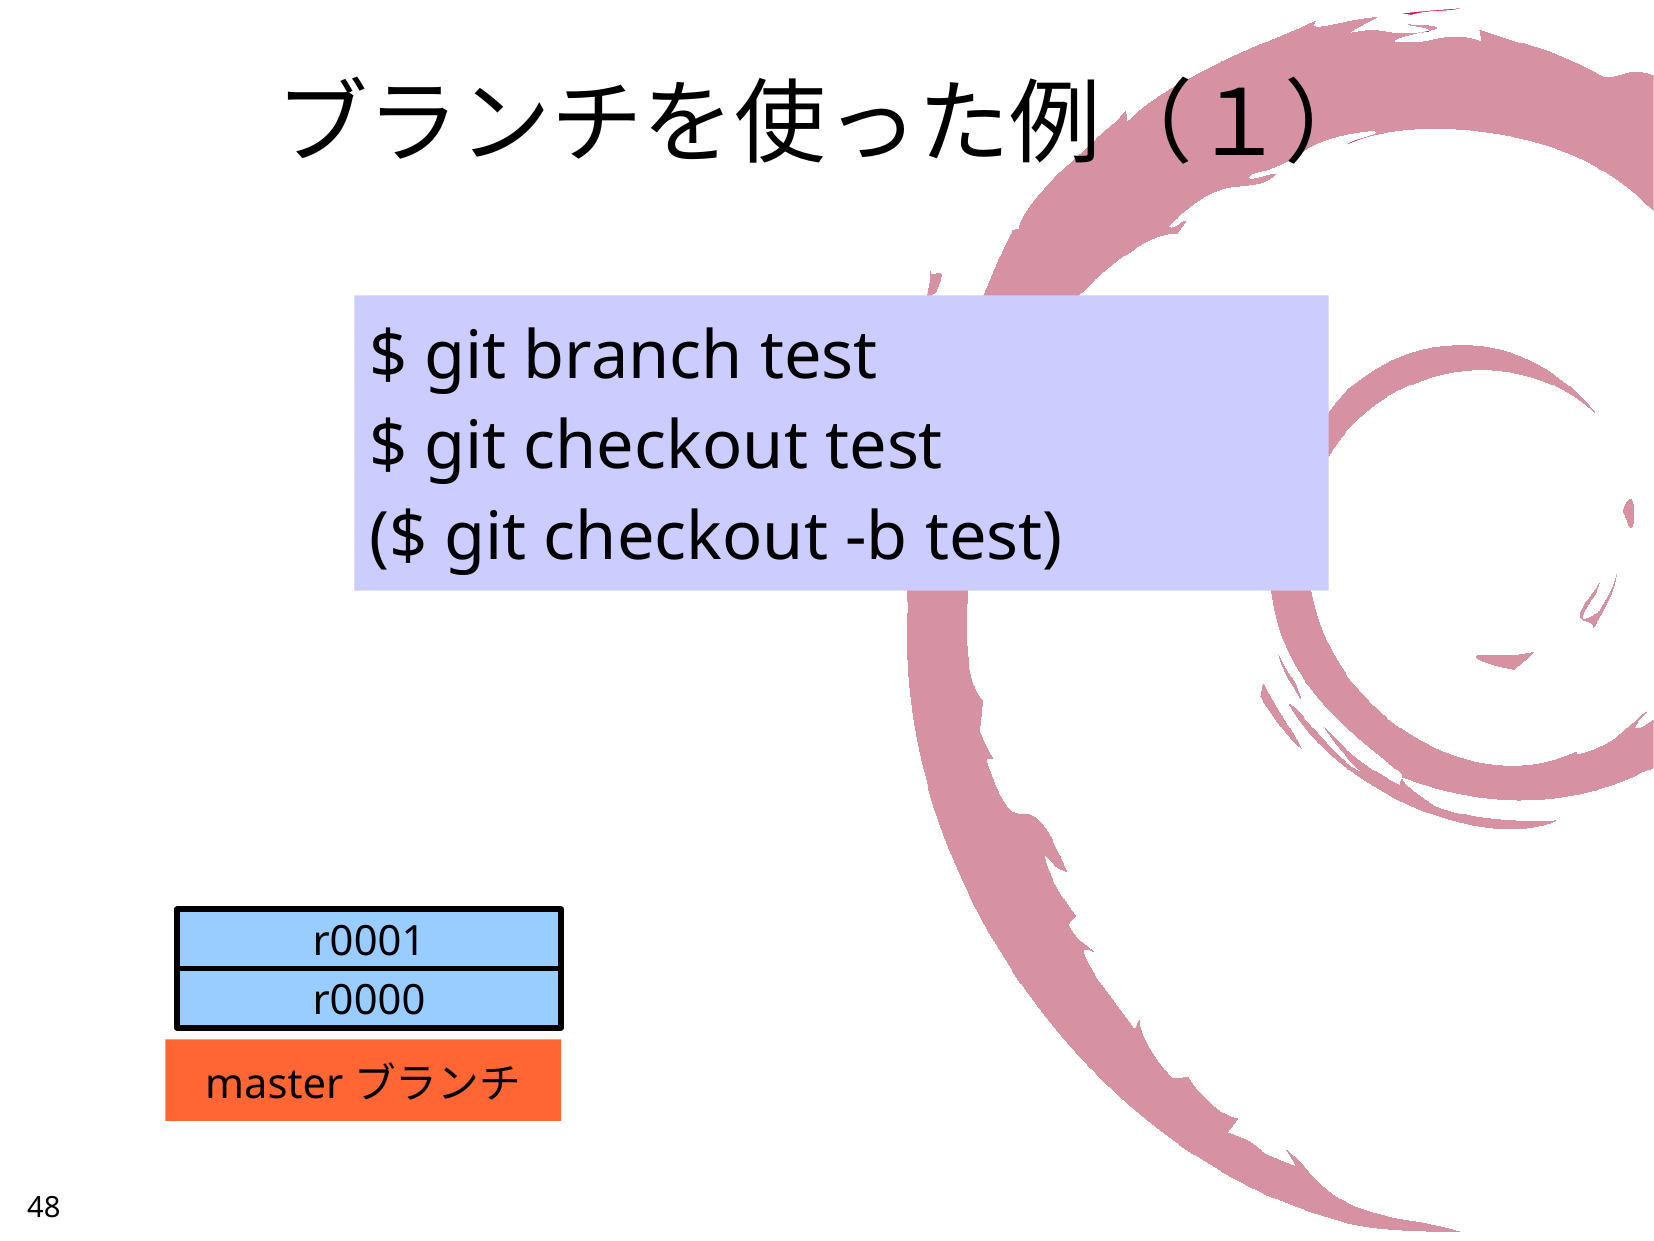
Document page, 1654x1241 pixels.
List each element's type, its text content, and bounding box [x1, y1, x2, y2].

text_box r0001 [177, 909, 562, 968]
title ブランチを使った例（１） [82, 49, 1571, 257]
picture [886, 0, 1654, 1241]
text_box r0000 [177, 968, 562, 1028]
text_box master ブランチ [165, 1039, 562, 1114]
text_box $ git branch test $ git checkout test ($ git checkout -b test) [354, 295, 1329, 591]
